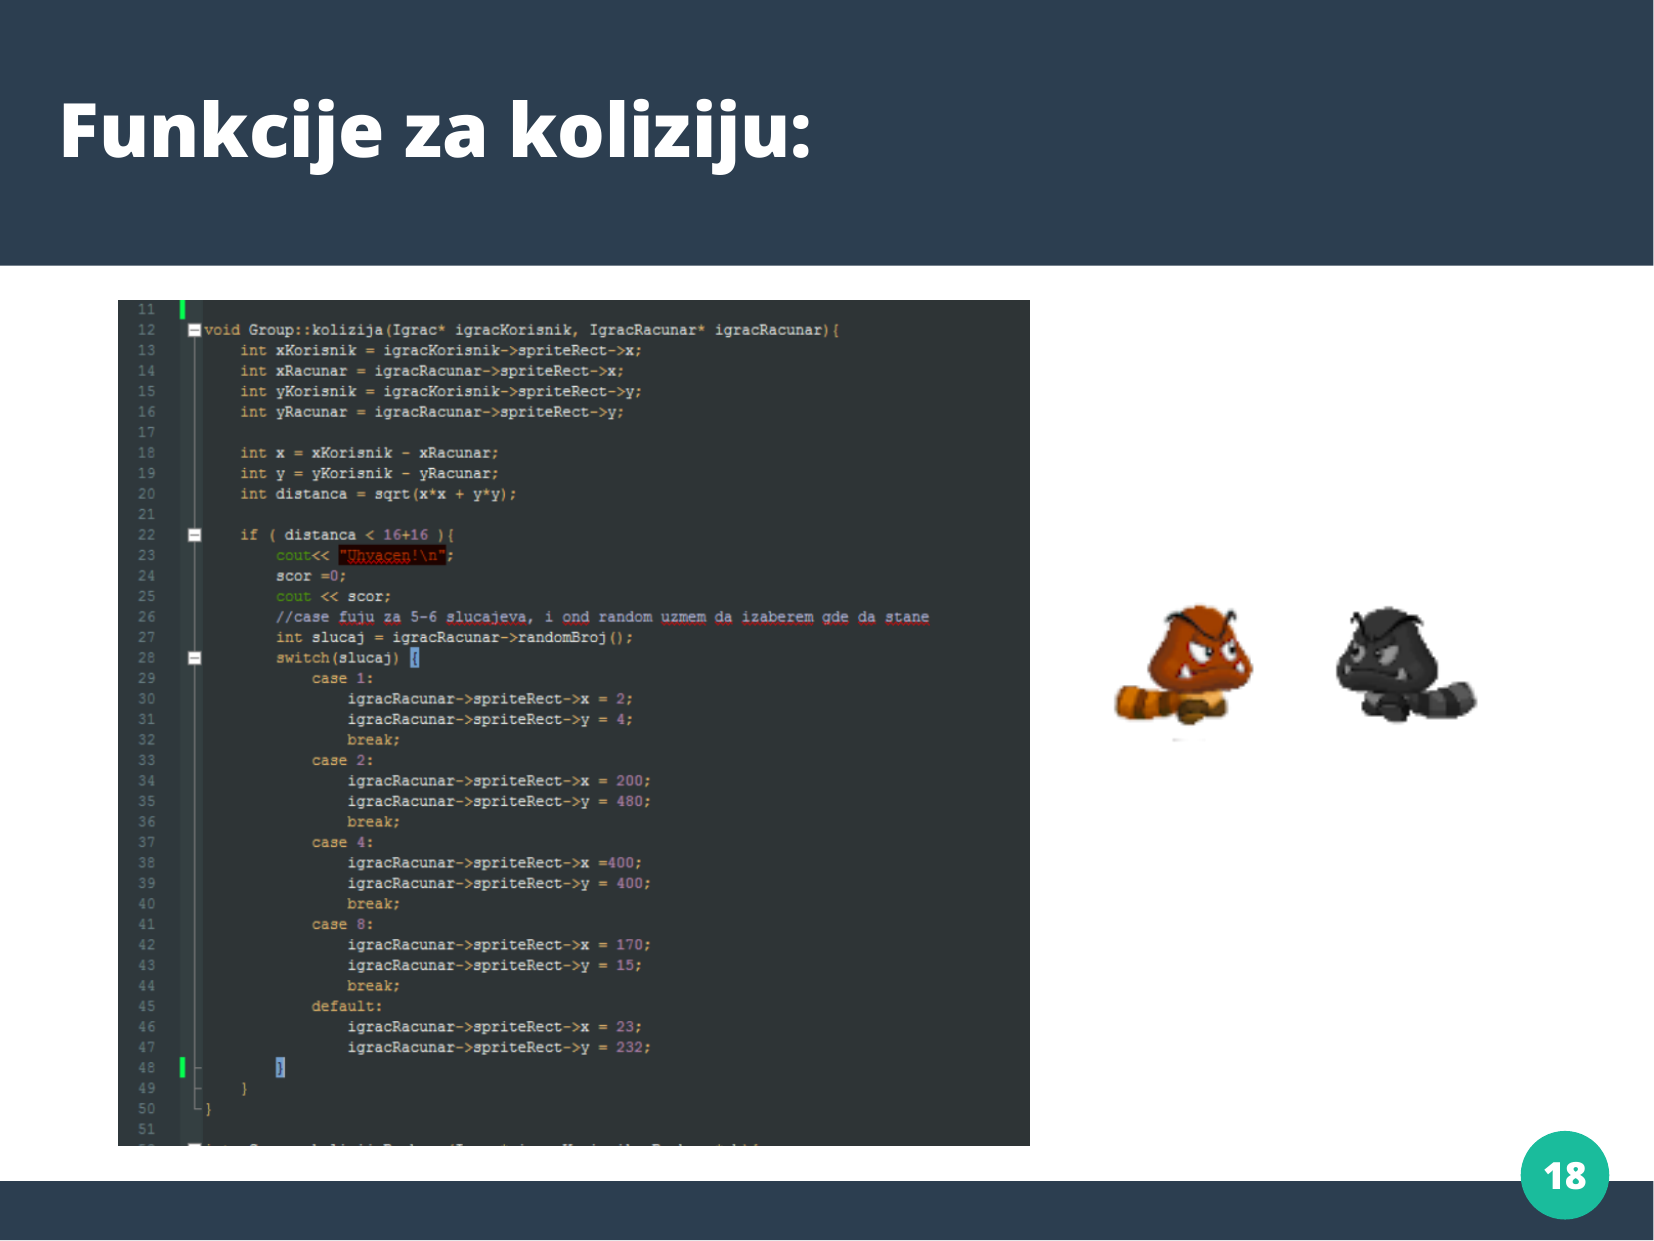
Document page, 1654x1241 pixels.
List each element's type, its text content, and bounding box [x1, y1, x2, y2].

picture [118, 300, 1030, 1146]
title Funkcije za koliziju: [59, 49, 1595, 207]
picture [1318, 602, 1489, 742]
picture [1110, 590, 1284, 745]
